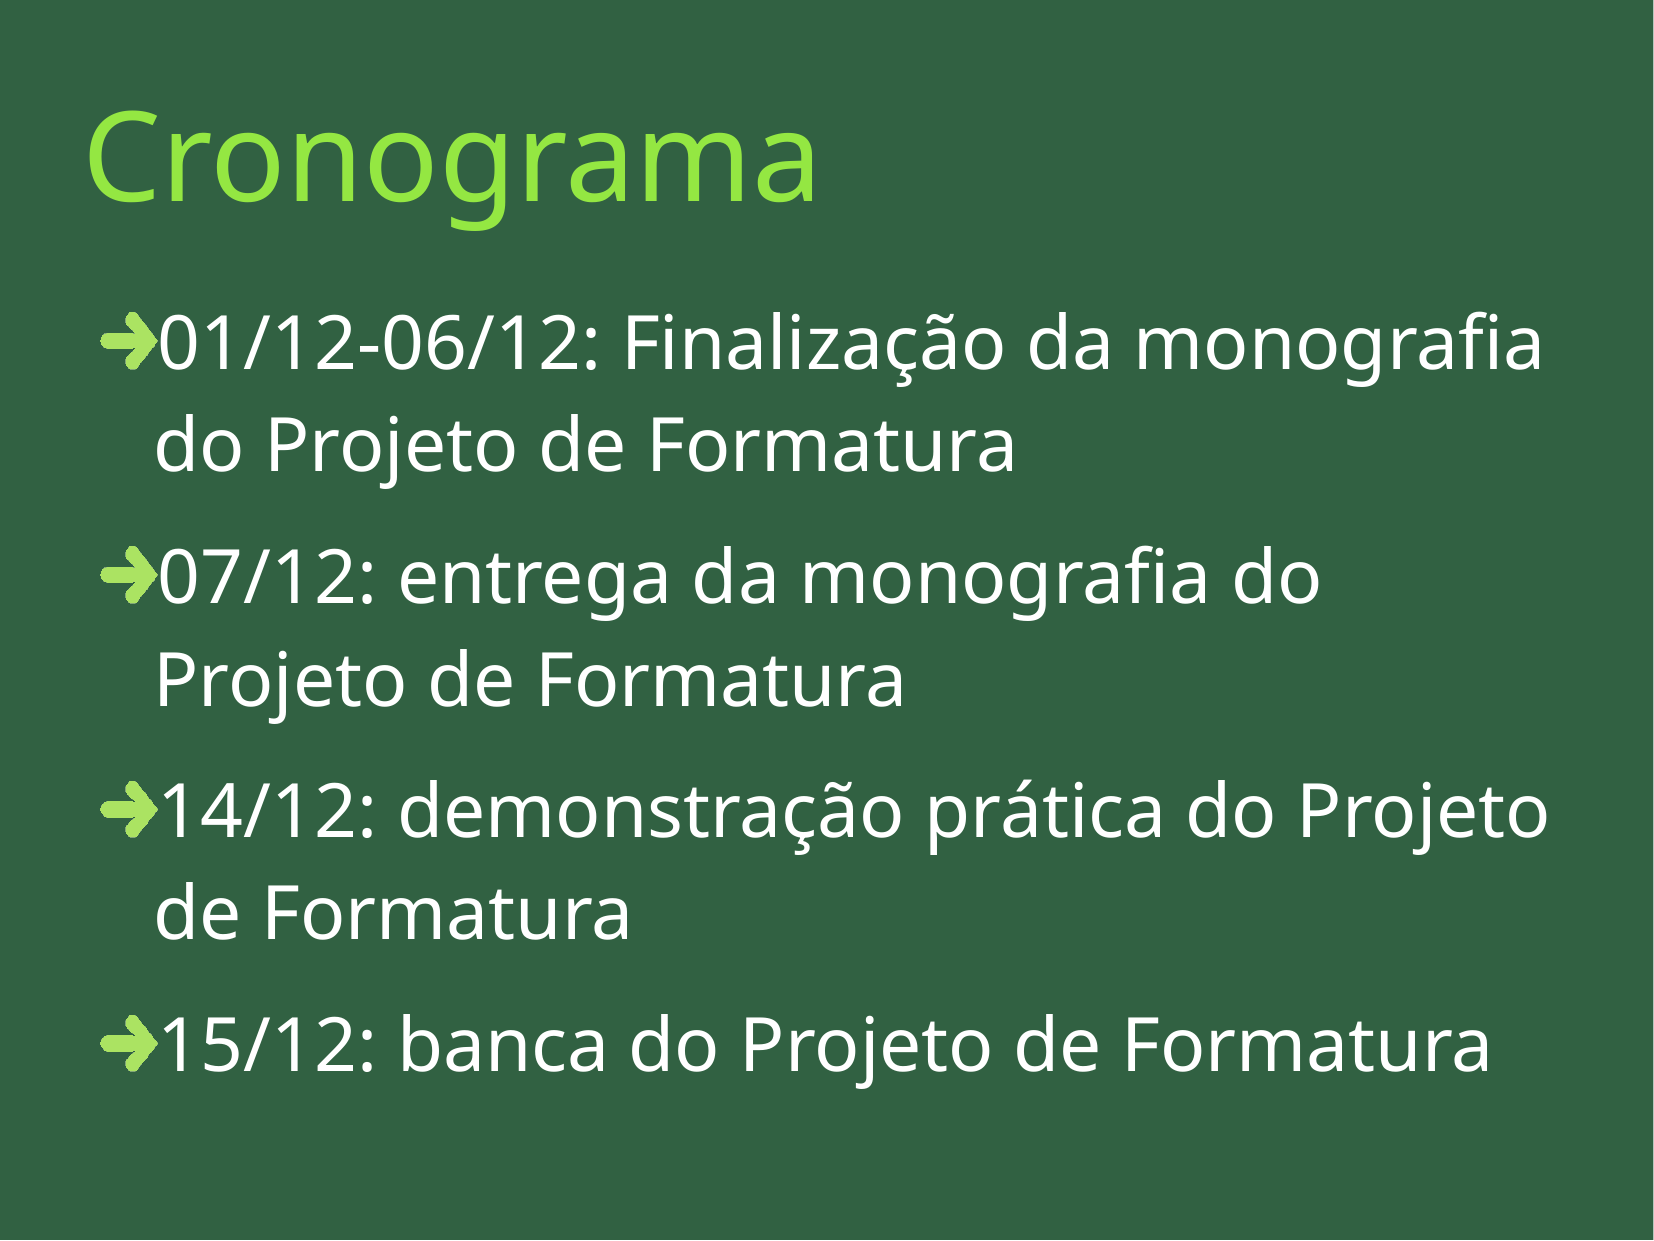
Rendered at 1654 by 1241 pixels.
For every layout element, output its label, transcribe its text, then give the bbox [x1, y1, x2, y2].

list 01/12-06/12: Finalização da monografia do Projeto de Formatura 07/12: entrega da monografia do Projeto de Formatura 14/12: demonstração prática do Projeto de Formatura 15/12: banca do Projeto de Formatura [82, 289, 1571, 987]
picture [100, 1014, 158, 1072]
title Cronograma [82, 49, 1571, 257]
